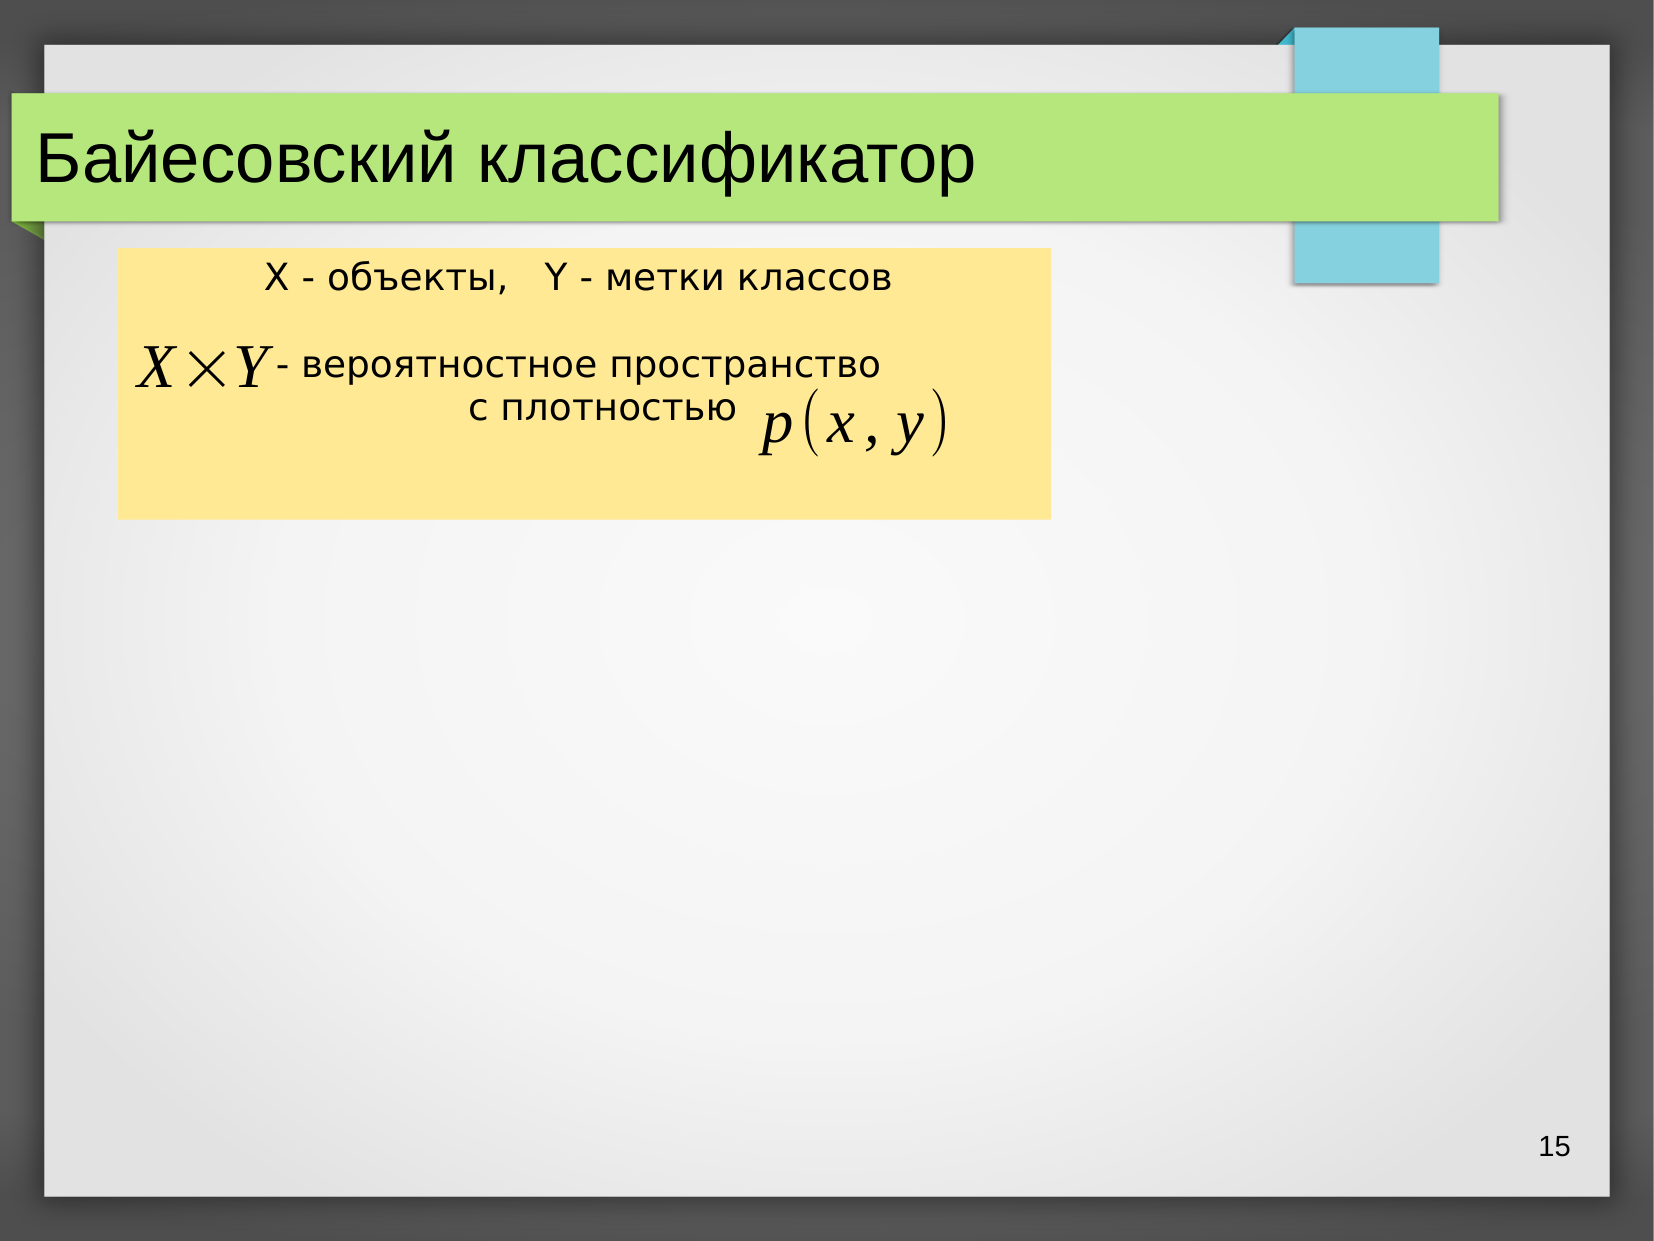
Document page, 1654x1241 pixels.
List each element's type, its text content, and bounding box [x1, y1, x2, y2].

picture [0, 0, 1654, 1241]
text_box X - объекты, Y - метки классов - вероятностное пространство с плотностью [118, 248, 1052, 520]
chart [750, 385, 957, 461]
chart [126, 330, 284, 400]
title Байесовский классификатор [35, 118, 1489, 199]
